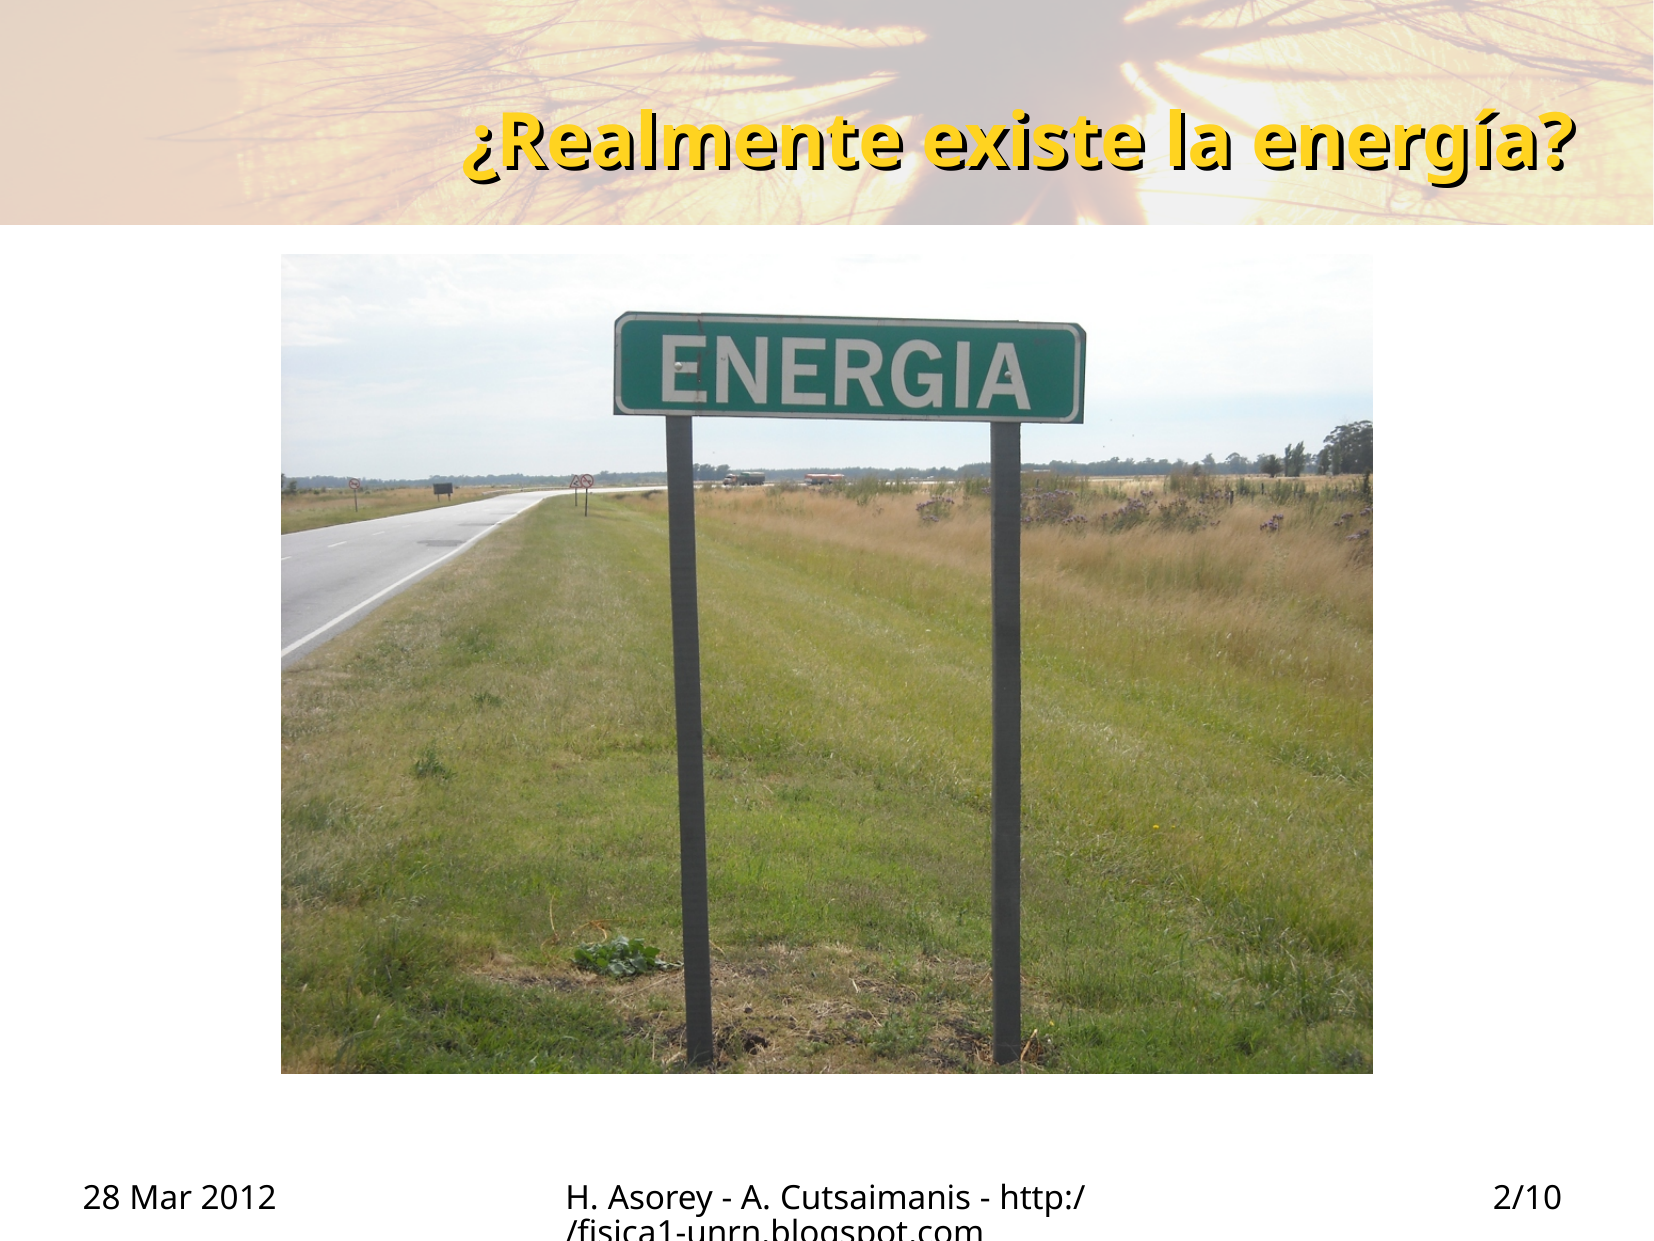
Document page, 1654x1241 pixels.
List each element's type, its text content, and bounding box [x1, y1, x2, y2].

picture [0, 0, 1654, 225]
picture [281, 254, 1373, 1074]
title ¿Realmente existe la energía? [86, 49, 1576, 226]
